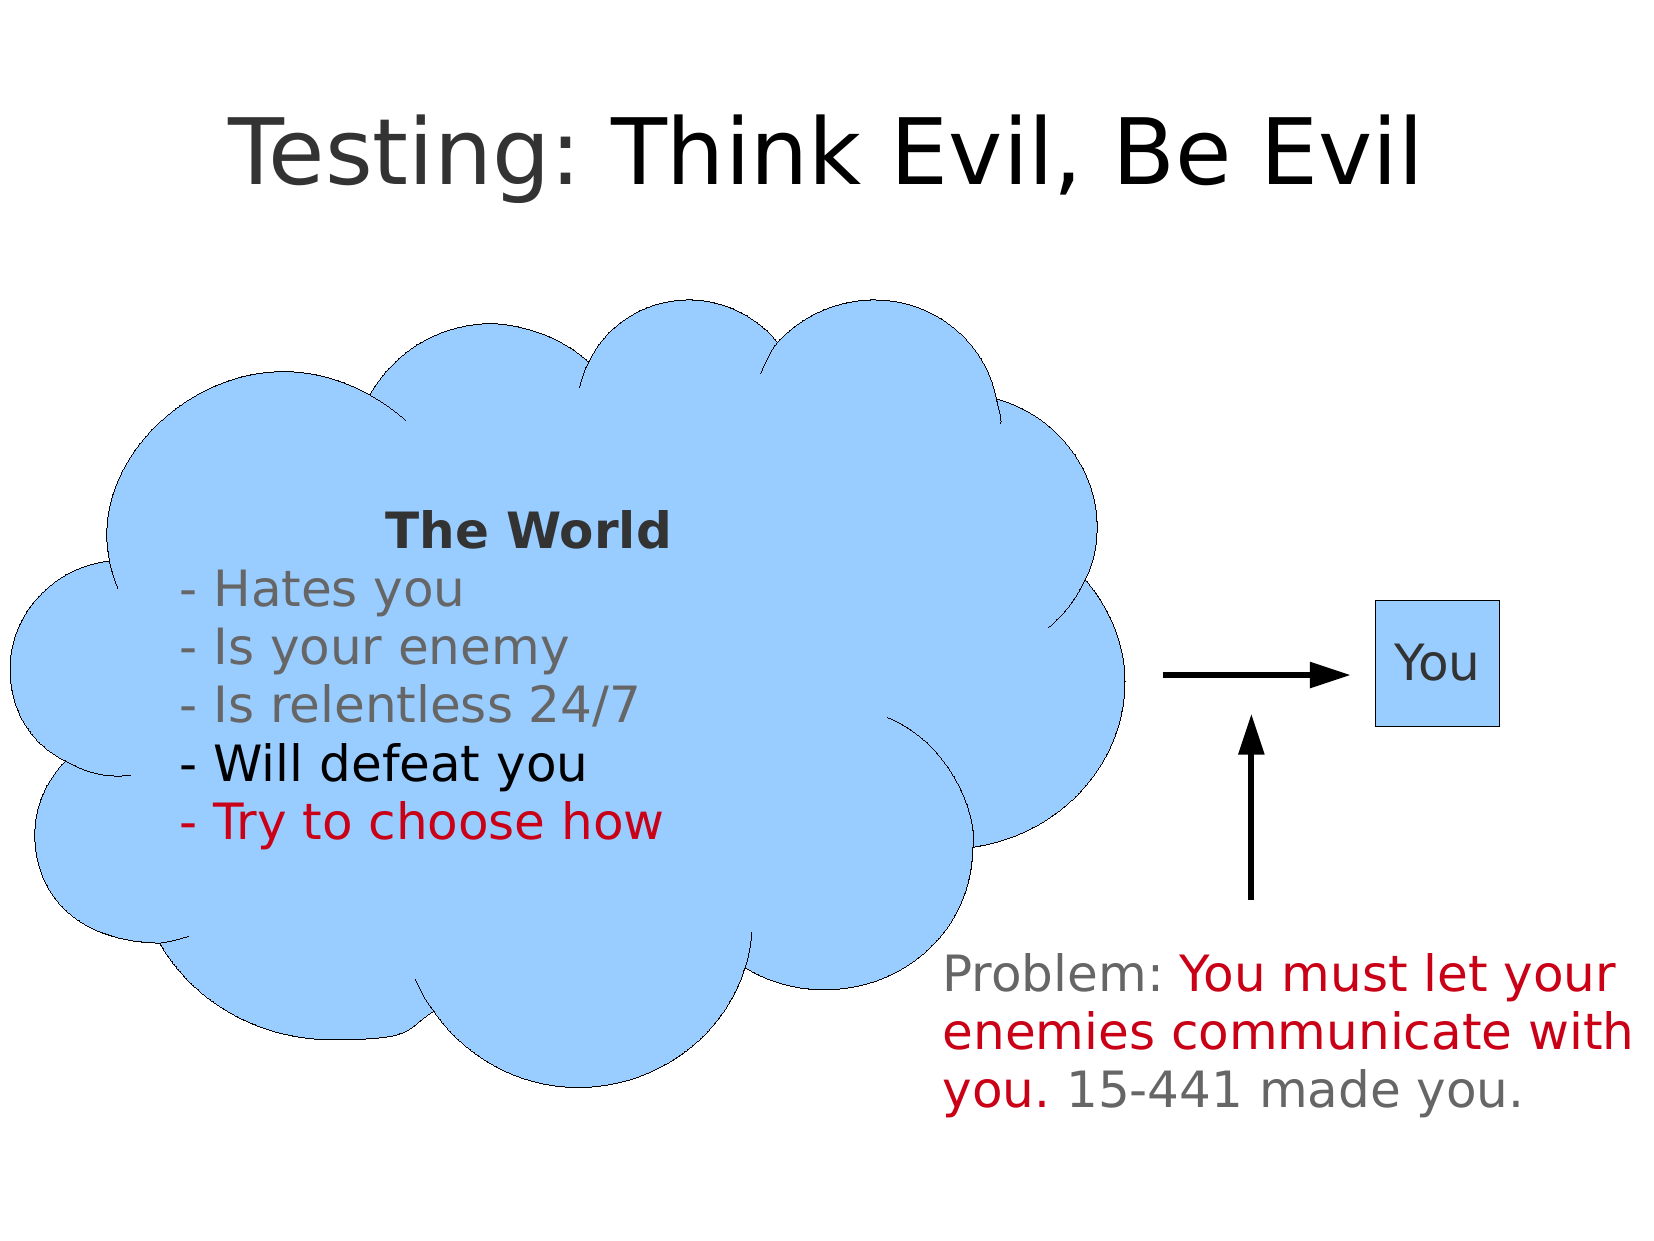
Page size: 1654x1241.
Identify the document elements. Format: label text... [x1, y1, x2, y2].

text_box The World - Hates you - Is your enemy - Is relentless 24/7 - Will defeat you - Try to choose how [10, 299, 1126, 1088]
title Testing: Think Evil, Be Evil [82, 56, 1571, 250]
text_box Problem: You must let your enemies communicate with you. 15-441 made you. [927, 937, 1651, 1128]
text_box You [1375, 600, 1500, 727]
